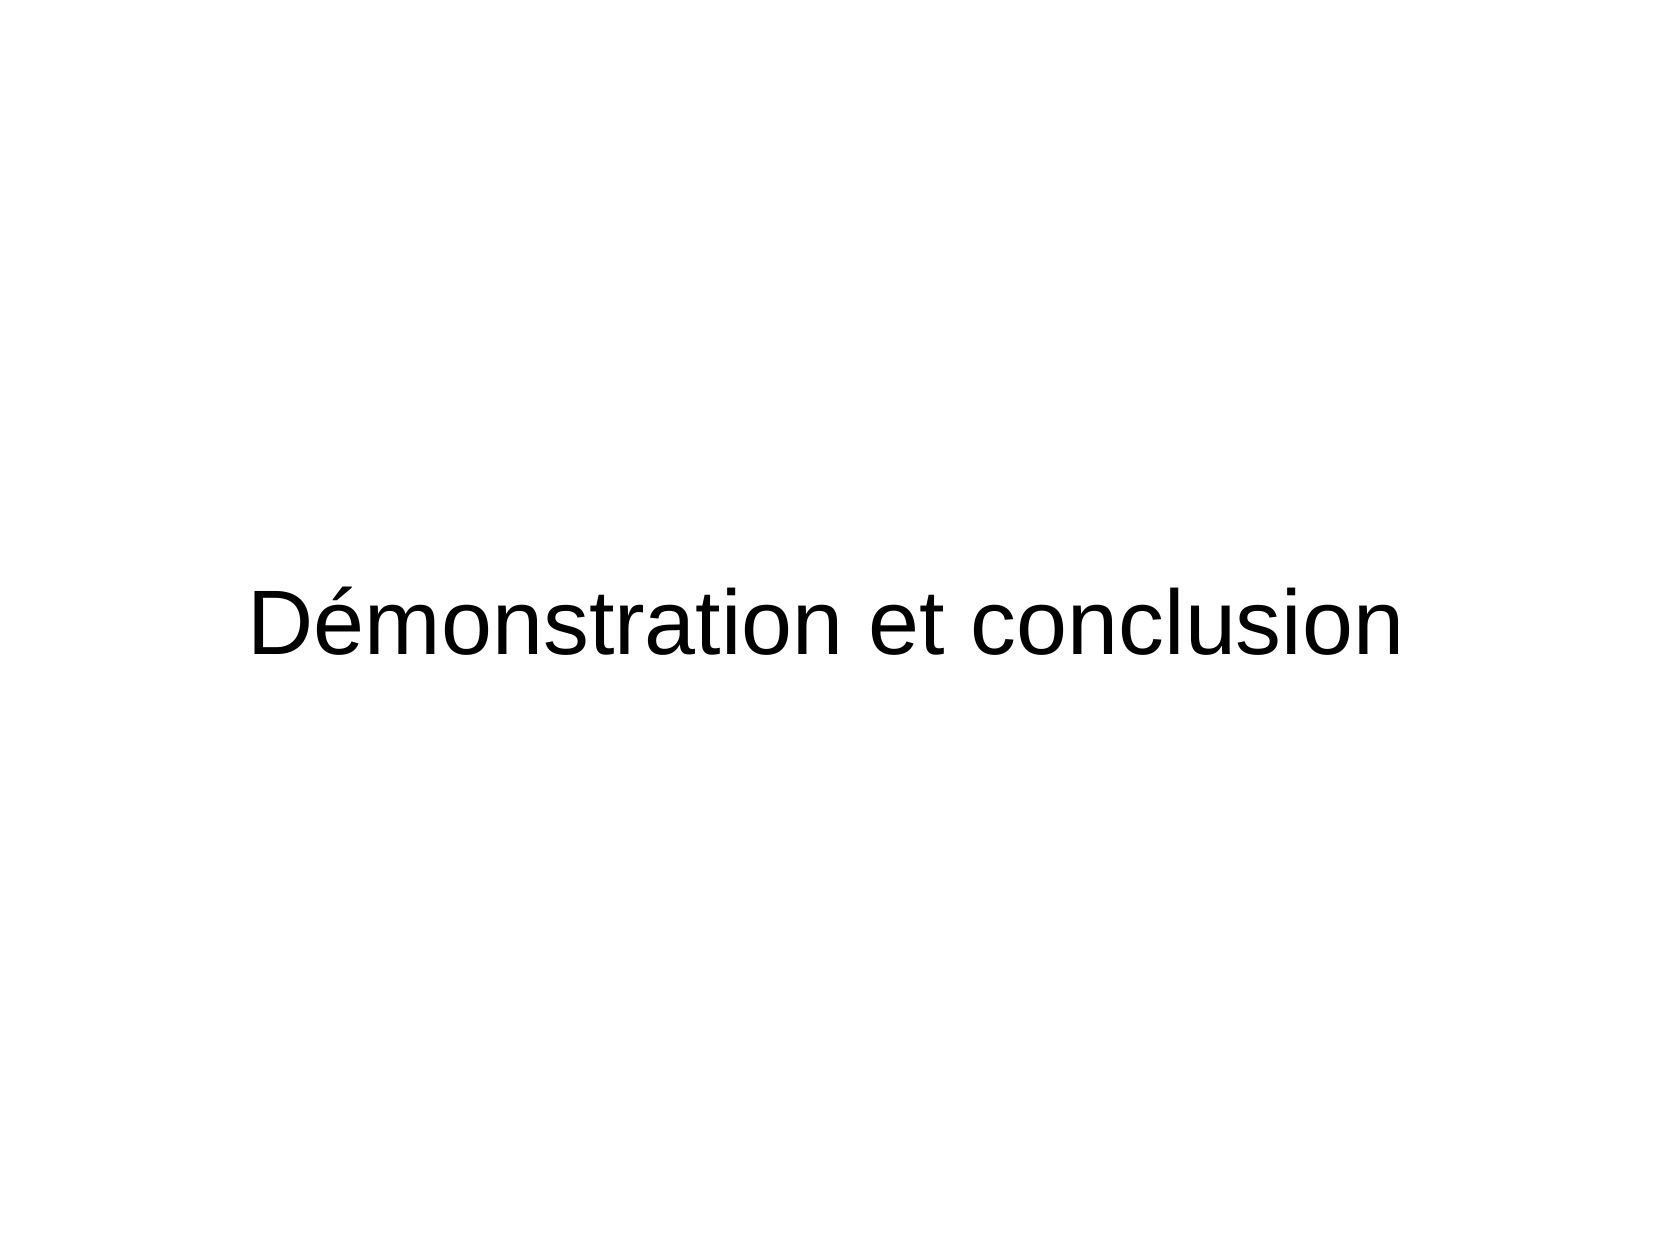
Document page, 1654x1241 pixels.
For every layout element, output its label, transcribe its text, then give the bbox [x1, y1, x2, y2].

title Démonstration et conclusion [82, 519, 1571, 727]
